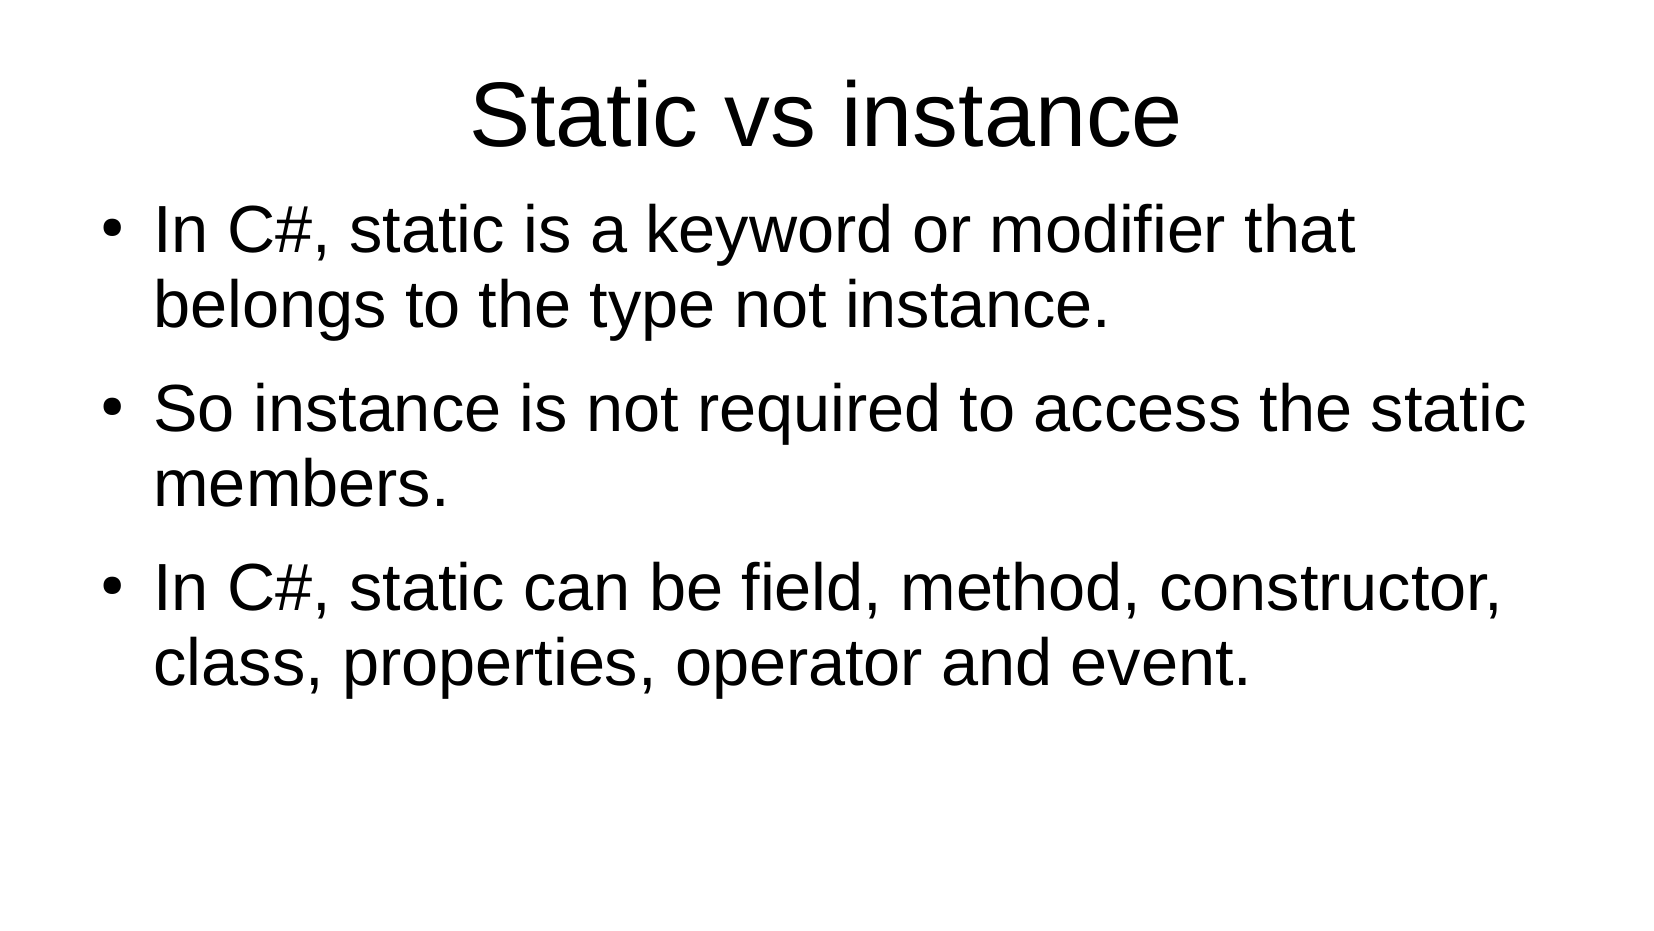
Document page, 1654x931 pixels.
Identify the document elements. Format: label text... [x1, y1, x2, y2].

title Static vs instance [82, 37, 1571, 192]
list In C#, static is a keyword or modifier that belongs to the type not instance. So instance is not required to access the static members. In C#, static can be field, method, constructor, class, properties, operator and event. [82, 192, 1591, 841]
